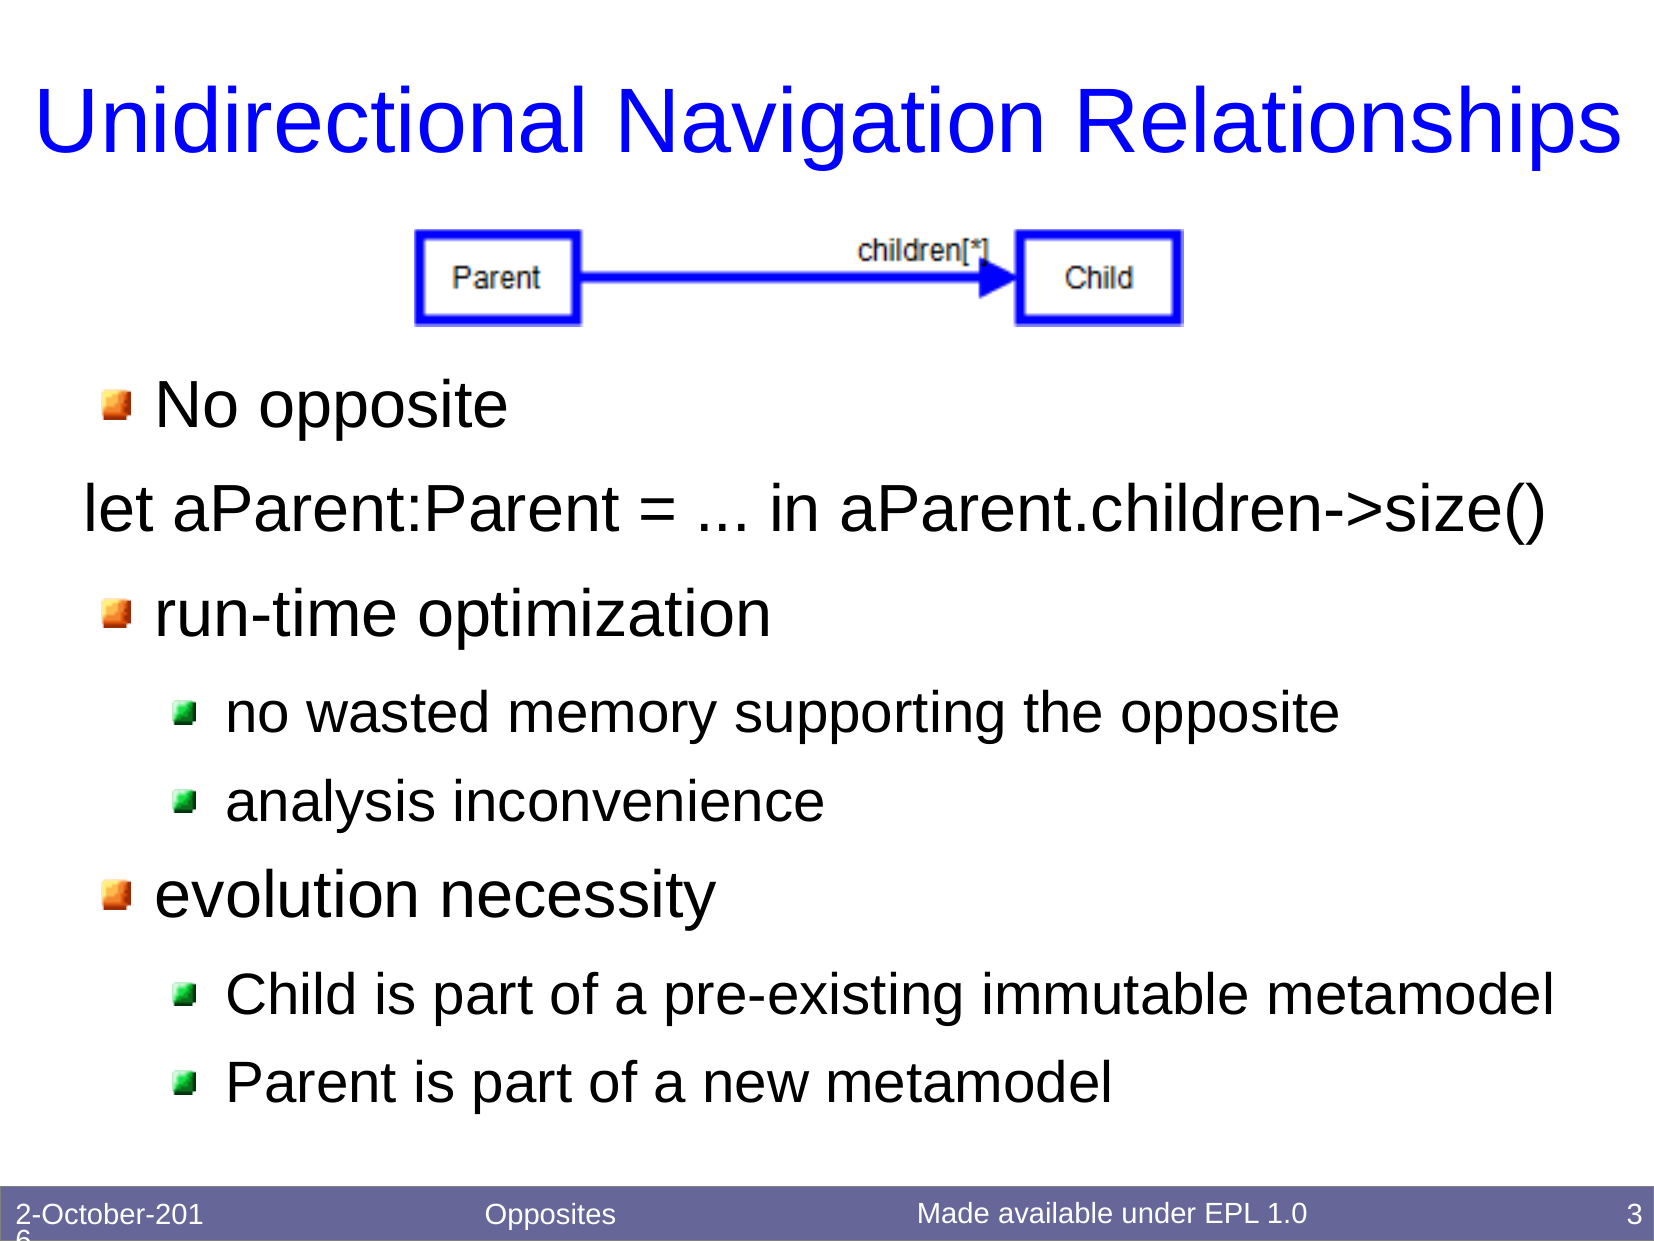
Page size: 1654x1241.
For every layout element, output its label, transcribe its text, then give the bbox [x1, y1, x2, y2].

picture [414, 229, 1184, 327]
list No opposite let aParent:Parent = ... in aParent.children->size() run-time optimization no wasted memory supporting the opposite analysis inconvenience evolution necessity Child is part of a pre-existing immutable metamodel Parent is part of a new metamodel [83, 367, 1641, 1241]
title Unidirectional Navigation Relationships [23, 17, 1637, 223]
